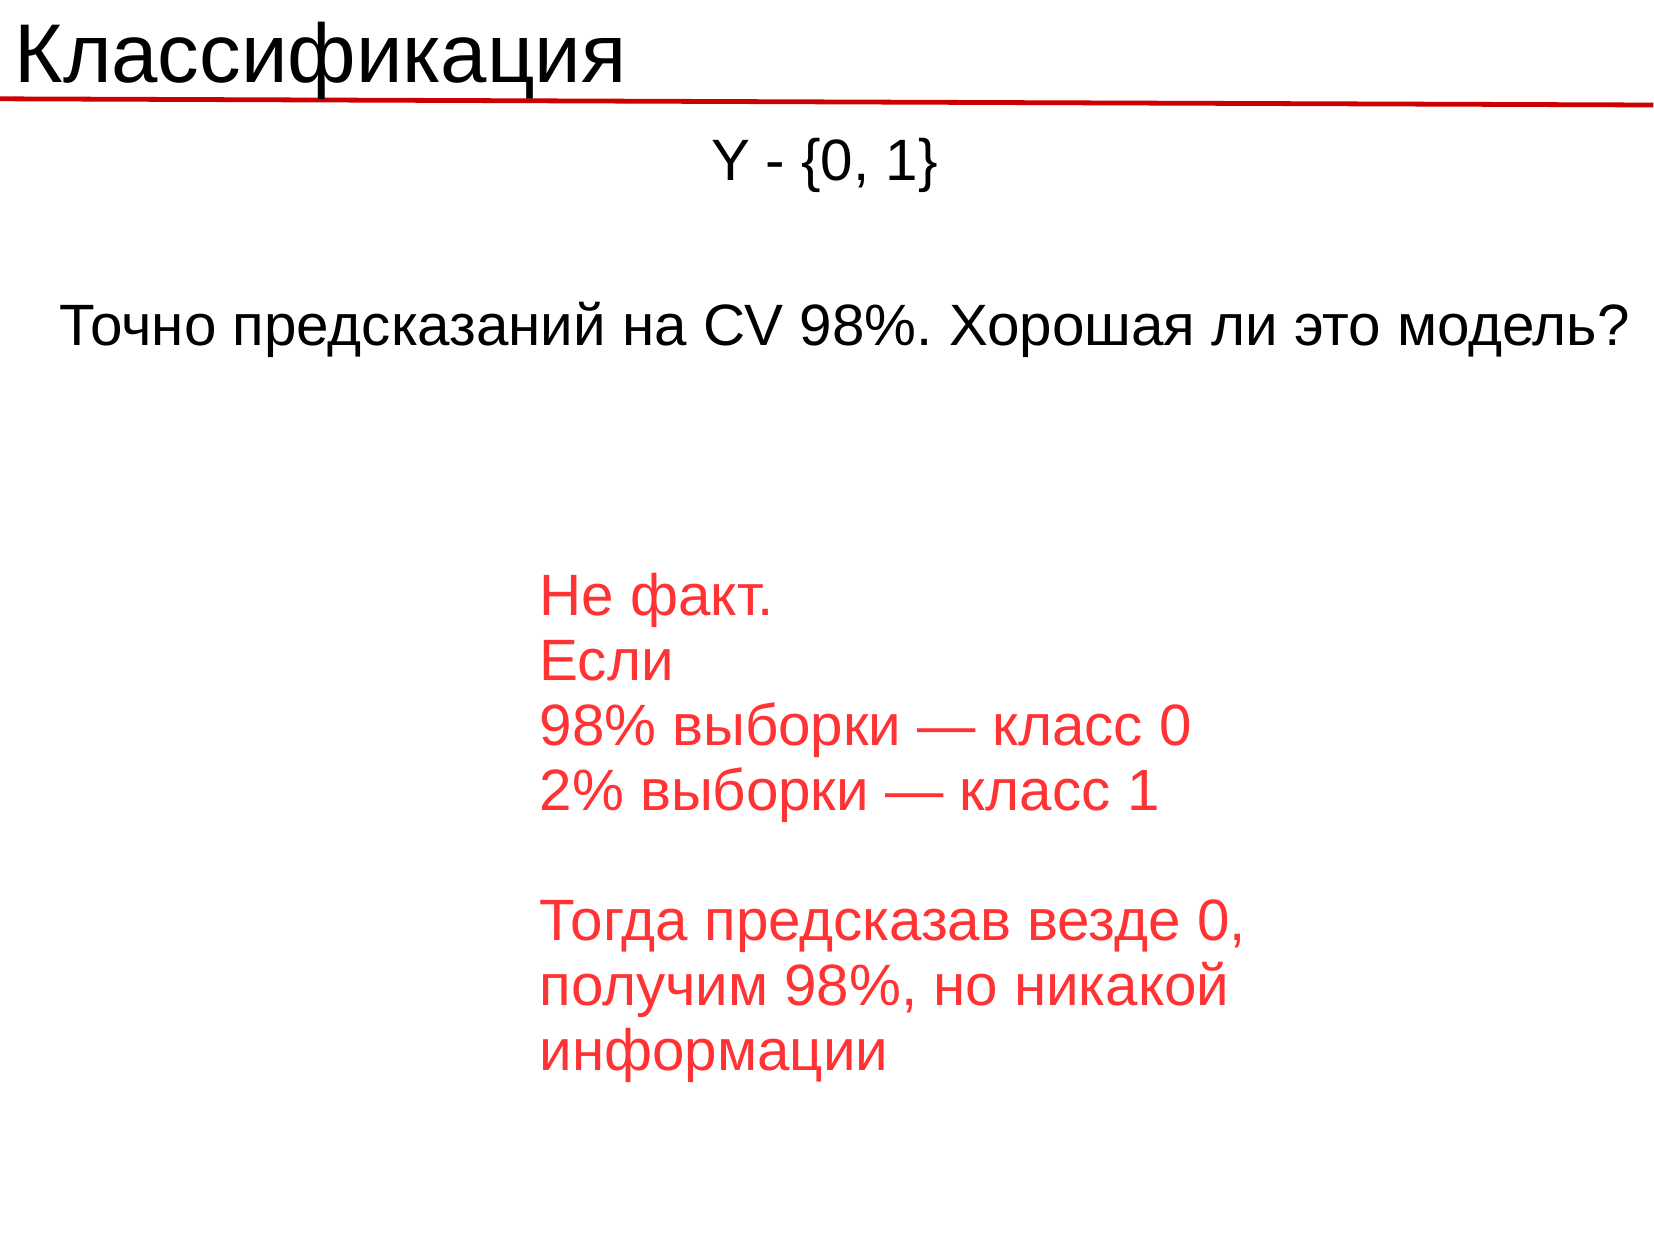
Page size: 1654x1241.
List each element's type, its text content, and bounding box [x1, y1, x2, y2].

text_box Классификация [0, 0, 1171, 111]
text_box Не факт. Если 98% выборки — класс 0 2% выборки — класс 1 Тогда предсказав везде 0, получим 98%, но никакой информации [525, 555, 1381, 1090]
text_box Точно предсказаний на CV 98%. Хорошая ли это модель? [45, 285, 1651, 430]
text_box Y - {0, 1} [420, 120, 1231, 226]
